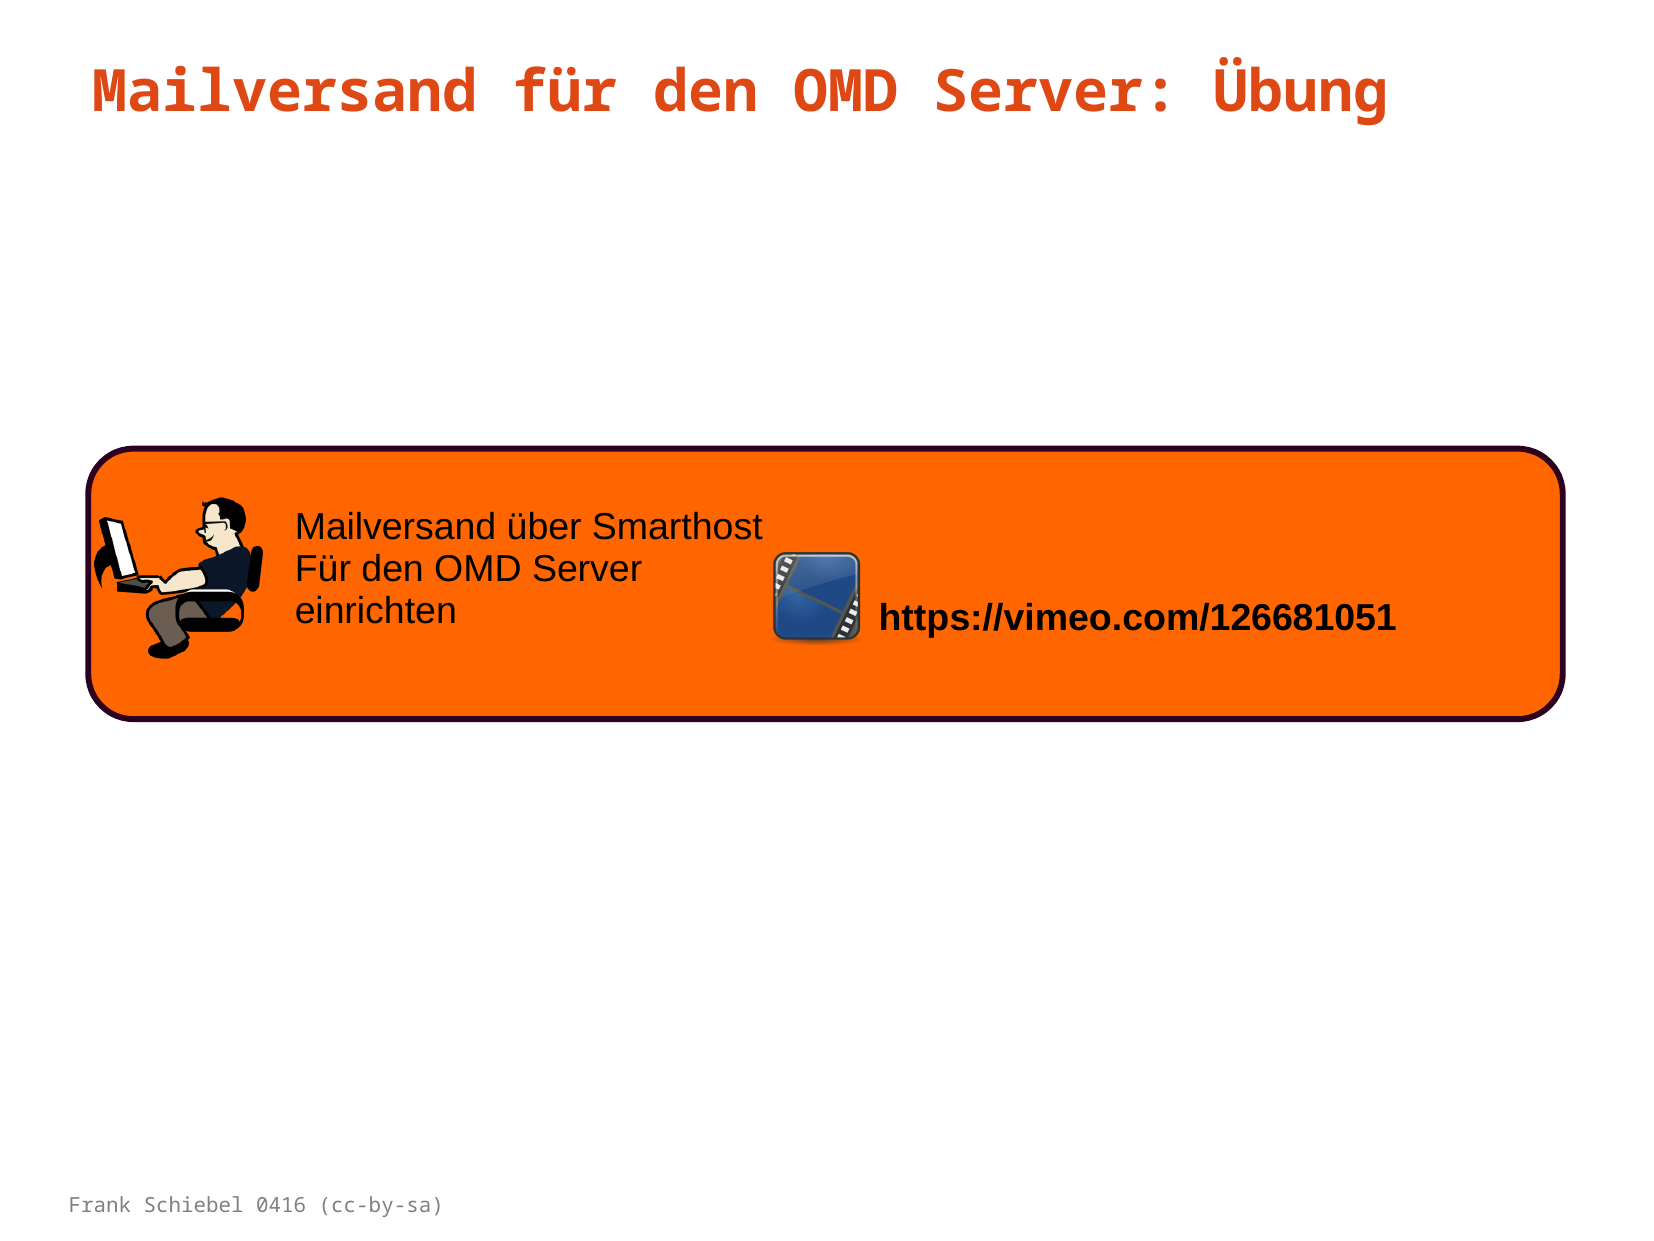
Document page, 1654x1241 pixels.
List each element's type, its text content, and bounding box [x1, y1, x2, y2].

text_box https://vimeo.com/126681051 [864, 588, 1487, 646]
text_box Mailversand über Smarthost Für den OMD Server einrichten [280, 497, 778, 639]
text_box [88, 448, 1563, 720]
picture [94, 497, 263, 659]
picture [769, 552, 864, 646]
text_box Mailversand für den OMD Server: Übung [78, 42, 1465, 117]
